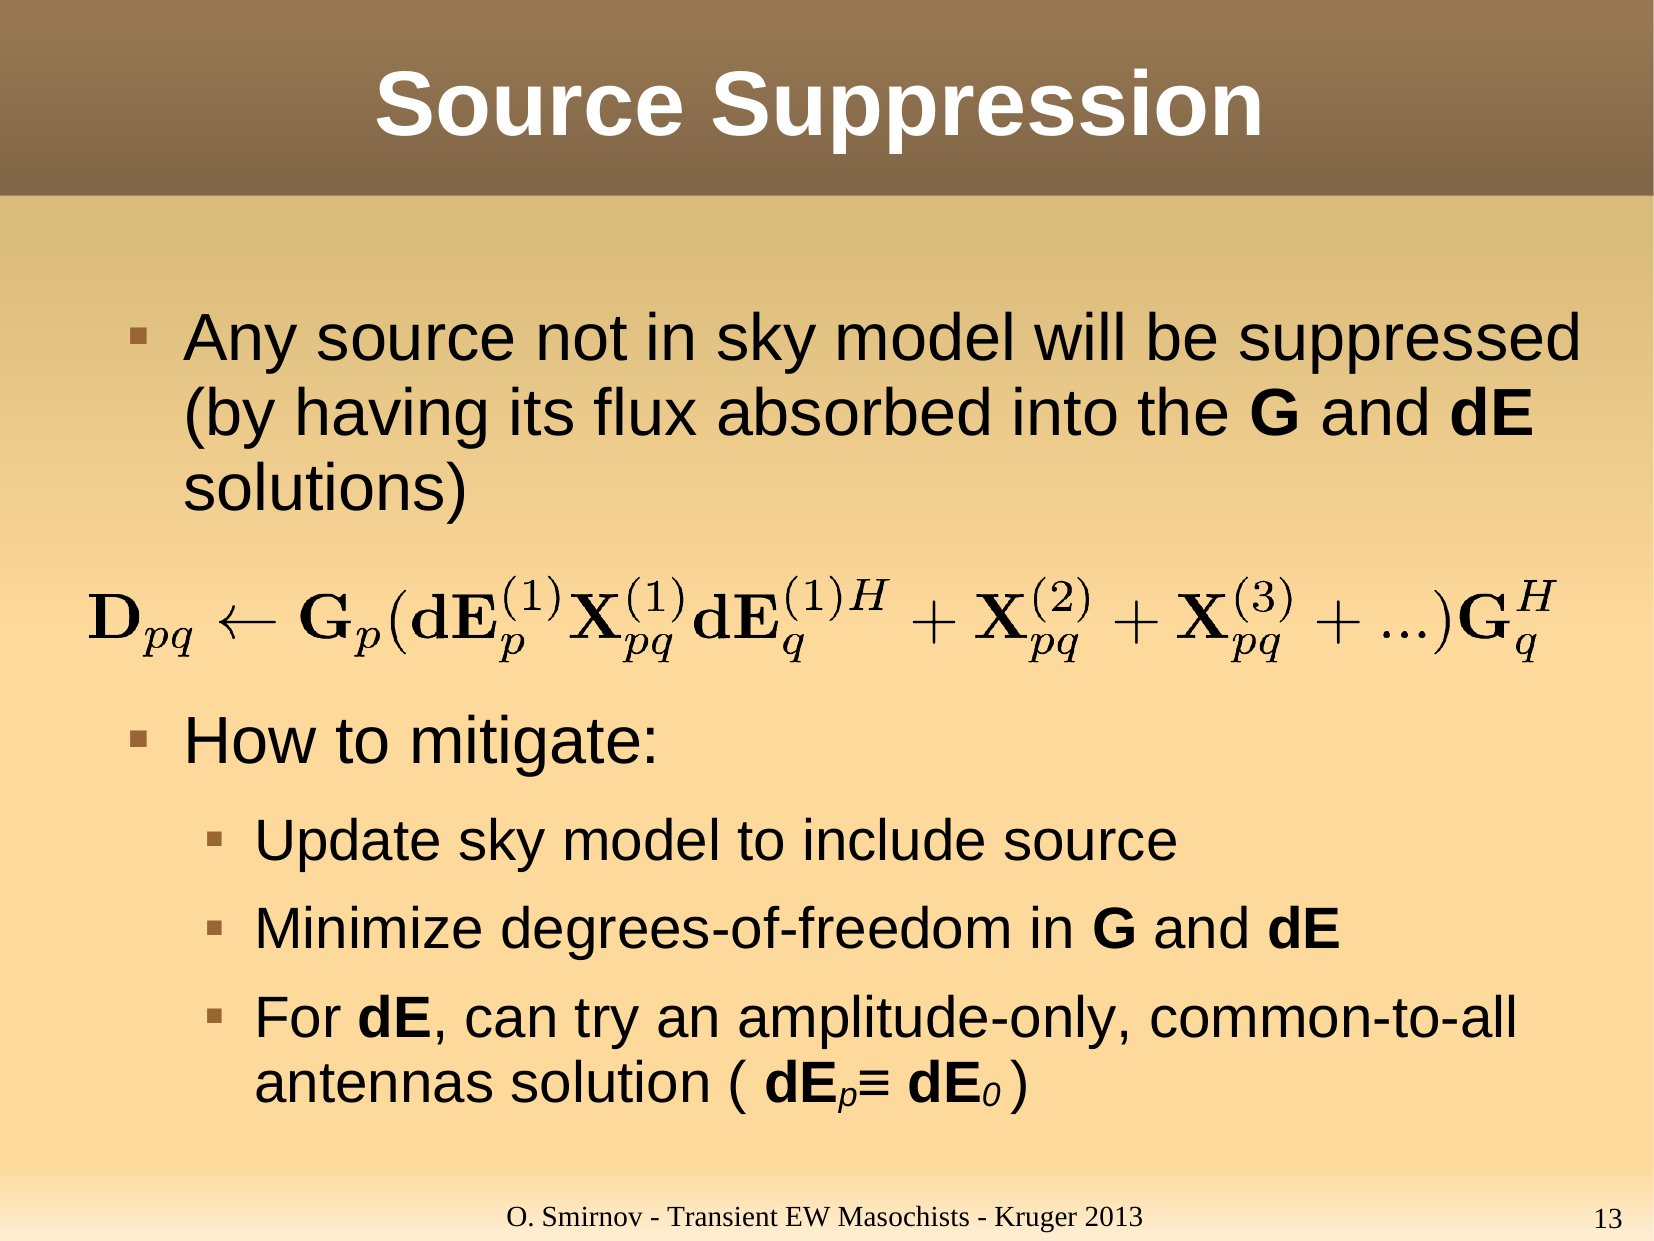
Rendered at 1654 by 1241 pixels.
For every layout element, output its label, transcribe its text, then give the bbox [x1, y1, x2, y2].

title Source Suppression [76, 0, 1565, 208]
picture [0, 0, 1654, 1241]
list Any source not in sky model will be suppressed (by having its flux absorbed into the G and dE solutions) How to mitigate: Update sky model to include source Minimize degrees-of-freedom in G and dE For dE, can try an amplitude-only, common-to-all antennas solution ( dEp≡ dE0 ) [112, 300, 1601, 1135]
